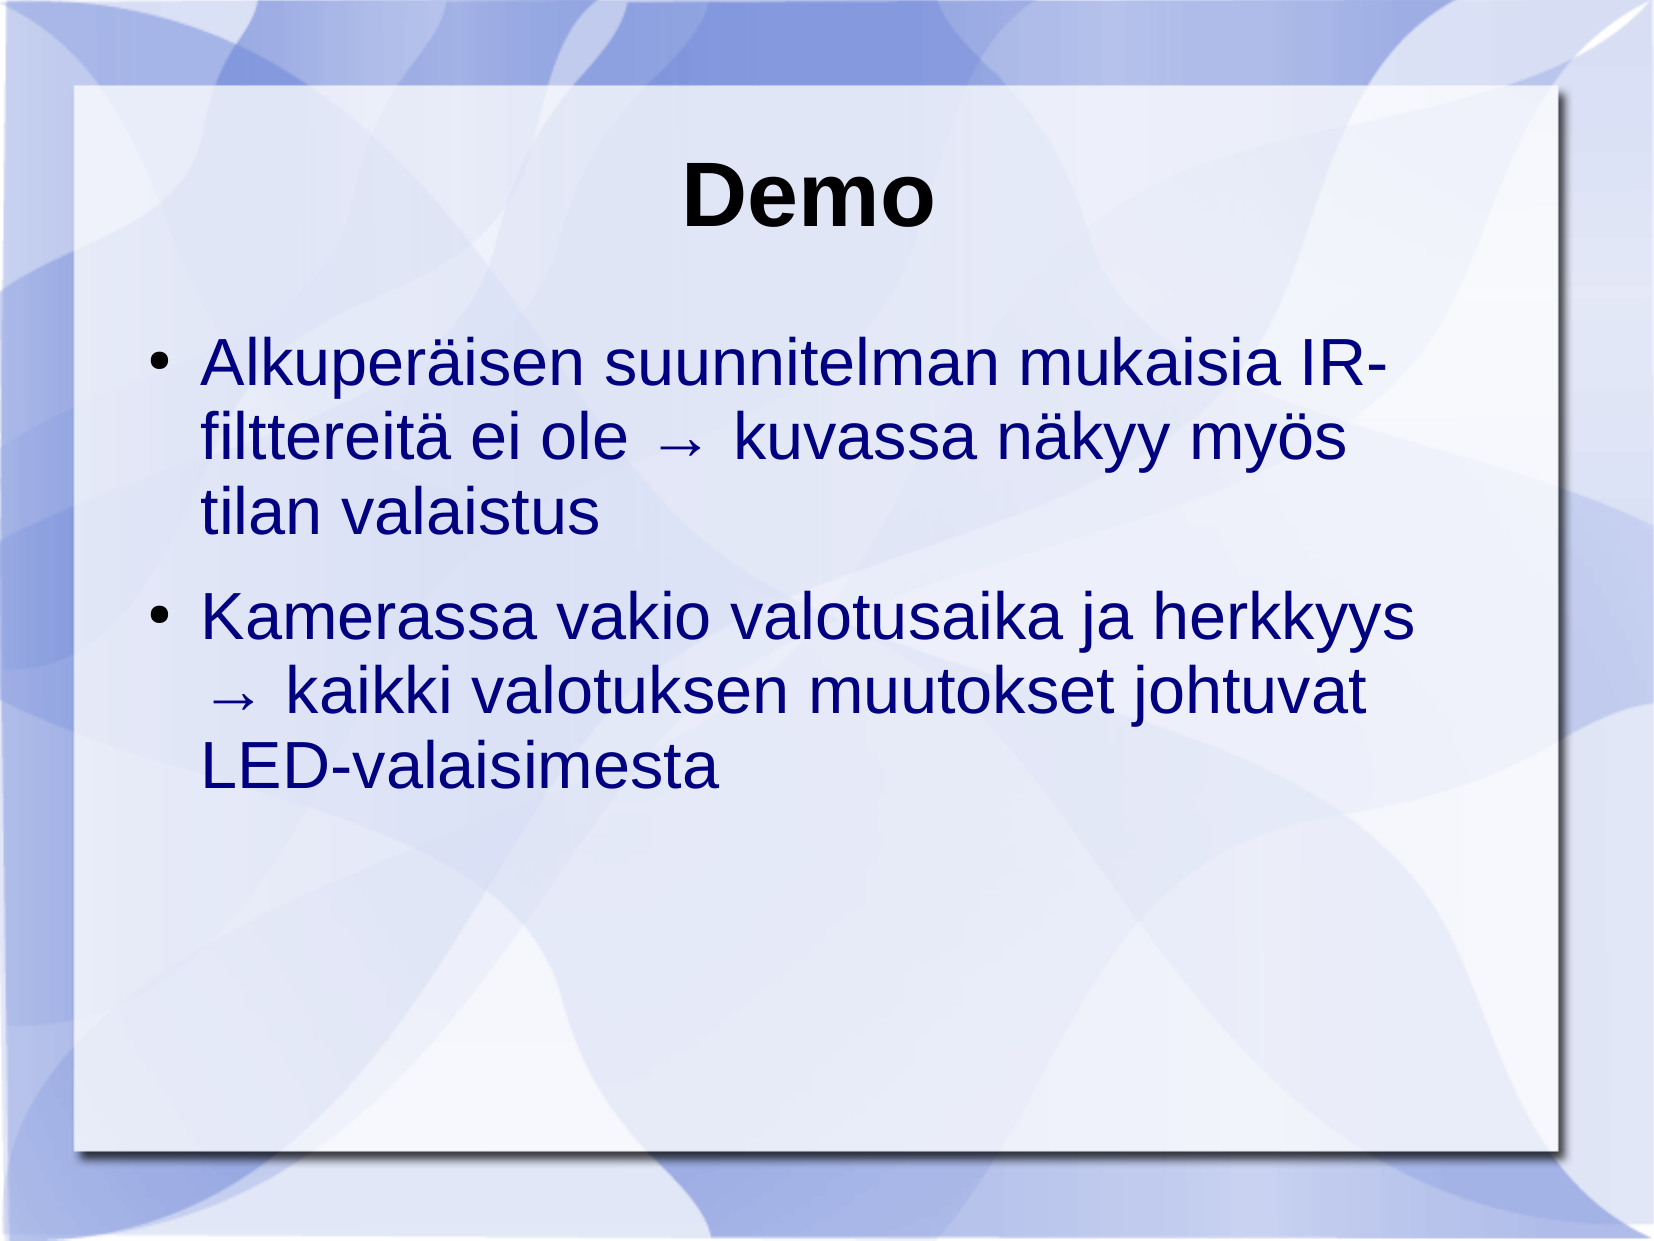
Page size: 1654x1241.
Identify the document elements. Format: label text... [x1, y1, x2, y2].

picture [0, 0, 1654, 1241]
list Alkuperäisen suunnitelman mukaisia IR-filttereitä ei ole → kuvassa näkyy myös tilan valaistus Kamerassa vakio valotusaika ja herkkyys → kaikki valotuksen muutokset johtuvat LED-valaisimesta [129, 324, 1489, 975]
title Demo [82, 90, 1536, 298]
